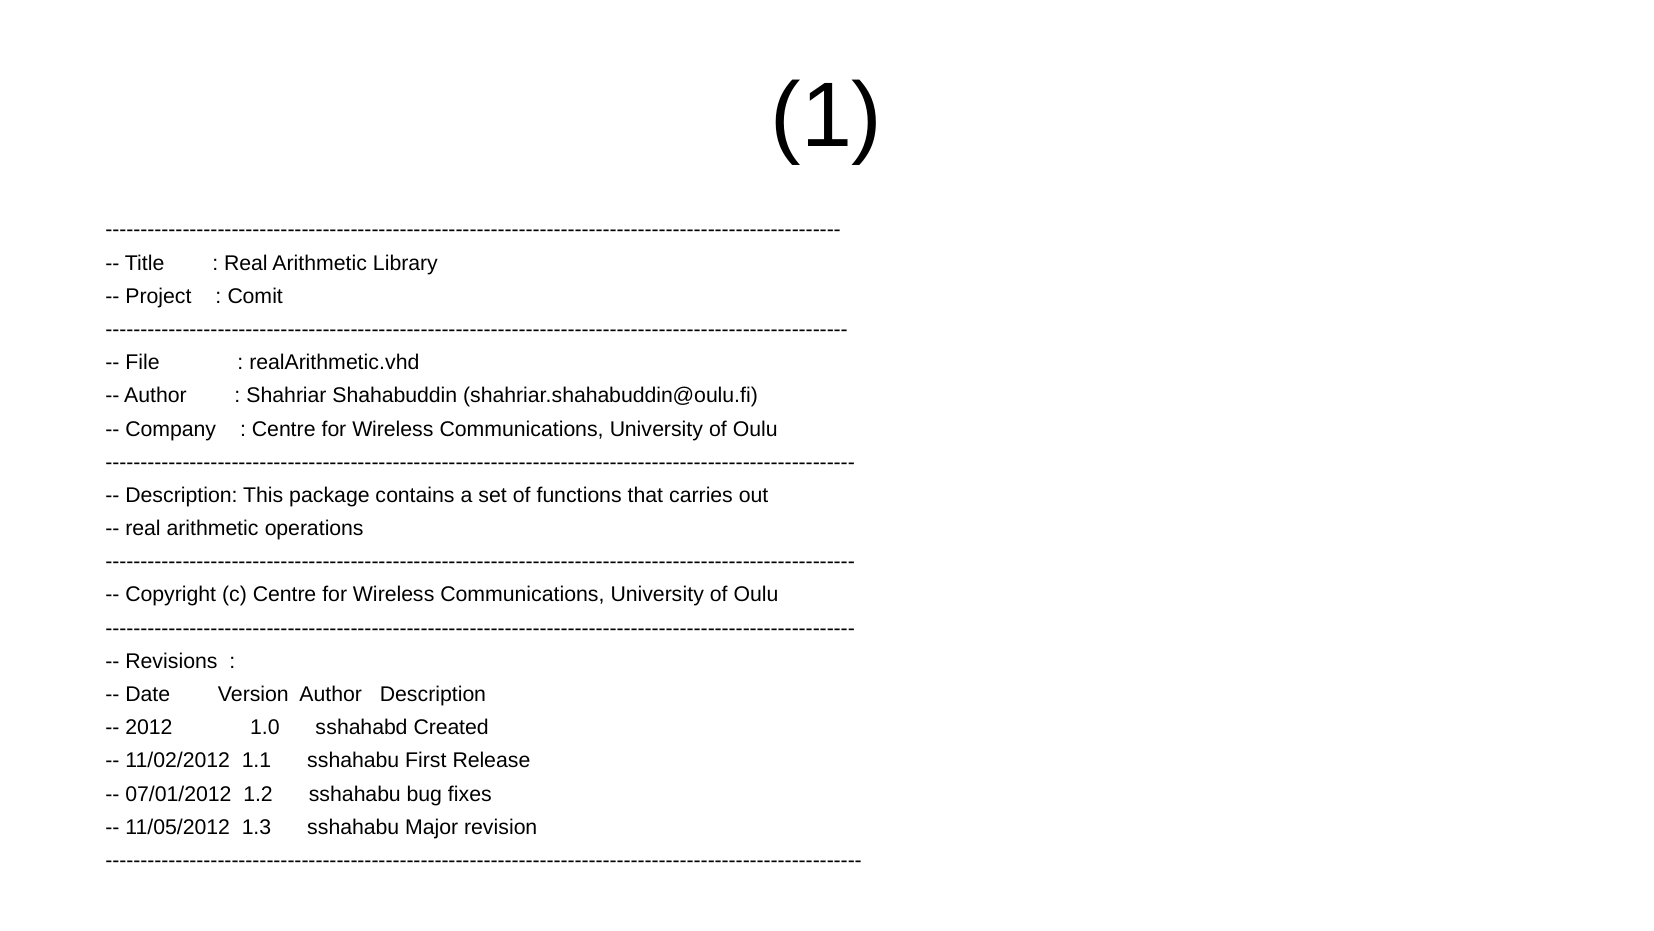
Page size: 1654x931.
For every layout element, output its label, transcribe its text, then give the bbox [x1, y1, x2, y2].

list --------------------------------------------------------------------------------------------------------- -- Title : Real Arithmetic Library -- Project : Comit ---------------------------------------------------------------------------------------------------------- -- File : realArithmetic.vhd -- Author : Shahriar Shahabuddin (shahriar.shahabuddin@oulu.fi) -- Company : Centre for Wireless Communications, University of Oulu ----------------------------------------------------------------------------------------------------------- -- Description: This package contains a set of functions that carries out -- real arithmetic operations ----------------------------------------------------------------------------------------------------------- -- Copyright (c) Centre for Wireless Communications, University of Oulu ----------------------------------------------------------------------------------------------------------- -- Revisions : -- Date Version Author Description -- 2012 1.0 sshahabd Created -- 11/02/2012 1.1 sshahabu First Release -- 07/01/2012 1.2 sshahabu bug fixes -- 11/05/2012 1.3 sshahabu Major revision ------------------------------------------------------------------------------------------------------------ [82, 217, 1571, 886]
title (1) [82, 37, 1571, 193]
